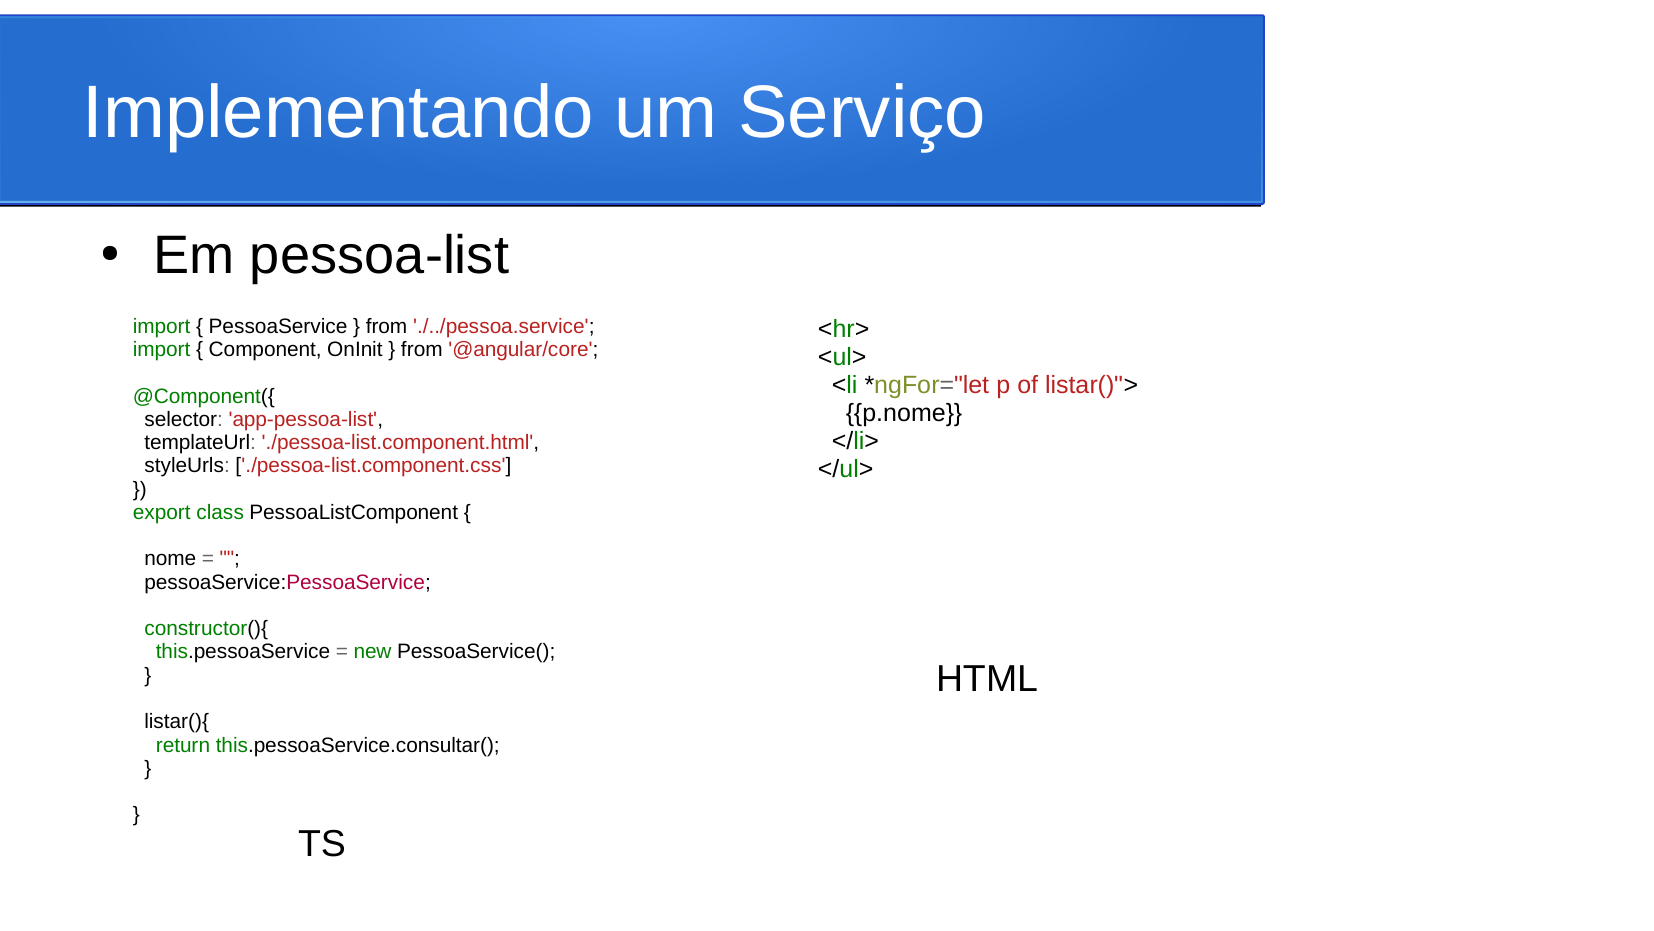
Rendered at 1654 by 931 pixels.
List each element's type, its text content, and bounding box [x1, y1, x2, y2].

list Em pessoa-list [82, 224, 1571, 764]
text_box TS [283, 814, 362, 872]
title Implementando um Serviço [82, 35, 1235, 189]
text_box HTML [921, 649, 1053, 707]
text_box <hr> <ul> <li *ngFor="let p of listar()"> {{p.nome}} </li> </ul> [803, 307, 1430, 490]
text_box import { PessoaService } from './../pessoa.service'; import { Component, OnInit } from '@angular/core'; @Component({ selector: 'app-pessoa-list', templateUrl: './pessoa-list.component.html', styleUrls: ['./pessoa-list.component.css'] }) export class PessoaListComponent { nome = ""; pessoaService:PessoaService; constructor(){ this.pessoaService = new PessoaService(); } listar(){ return this.pessoaService.consultar(); } } [118, 307, 709, 875]
